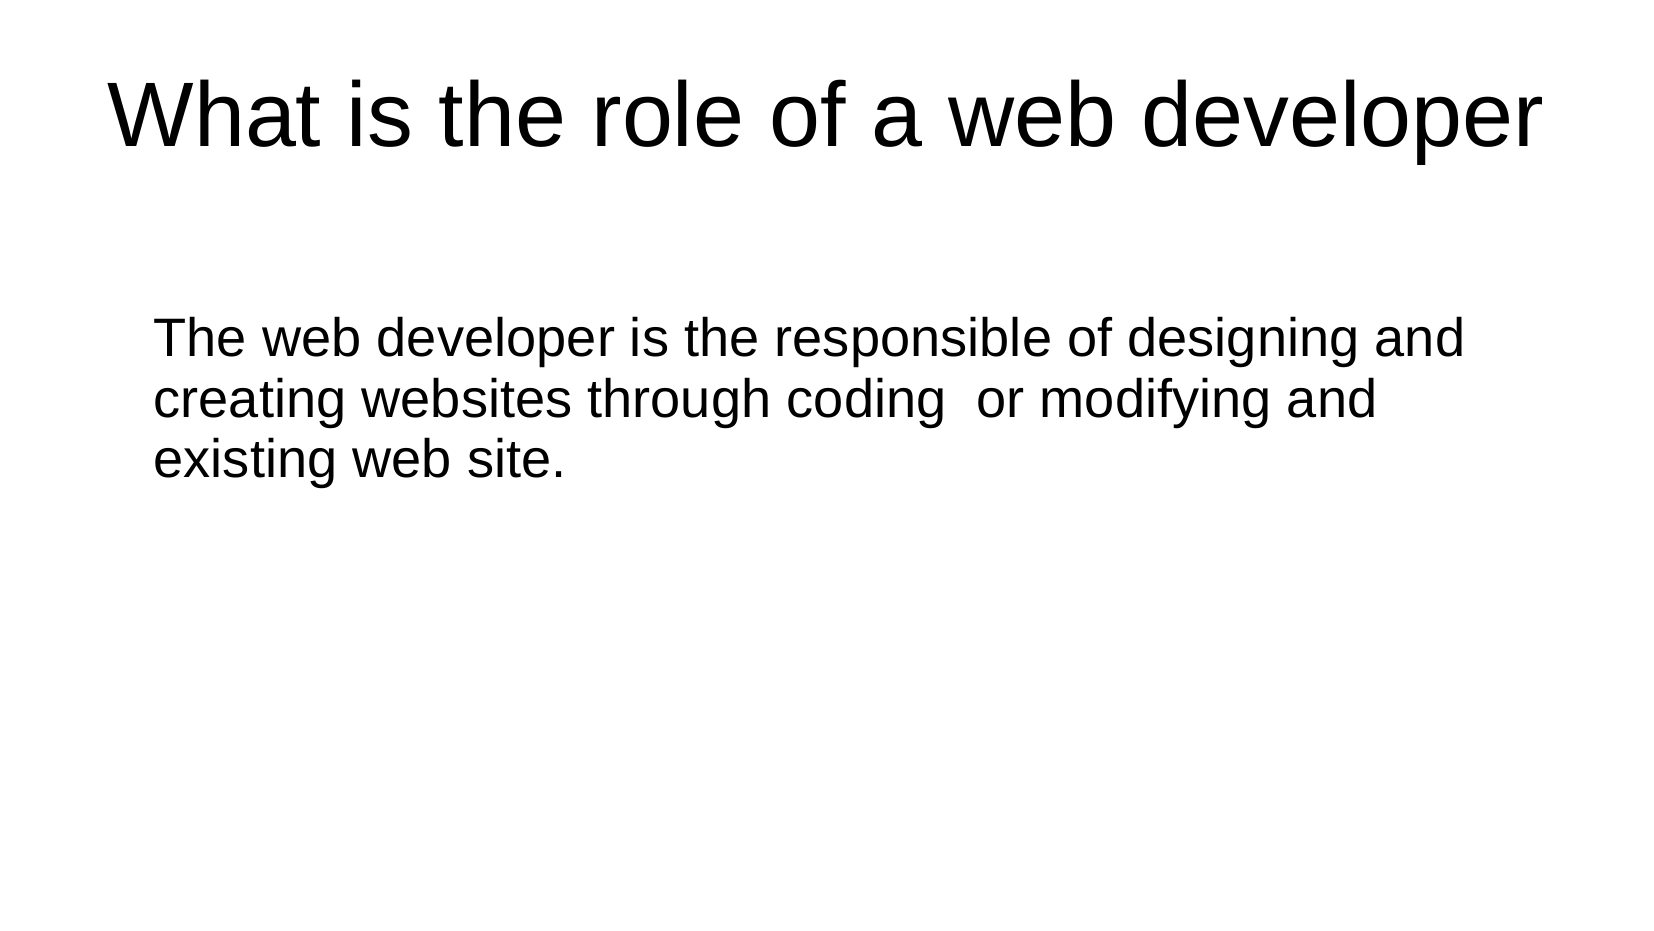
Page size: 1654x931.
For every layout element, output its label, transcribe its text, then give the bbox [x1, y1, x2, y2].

title What is the role of a web developer [82, 37, 1571, 193]
list The web developer is the responsible of designing and creating websites through coding or modifying and existing web site. [82, 217, 1571, 758]
